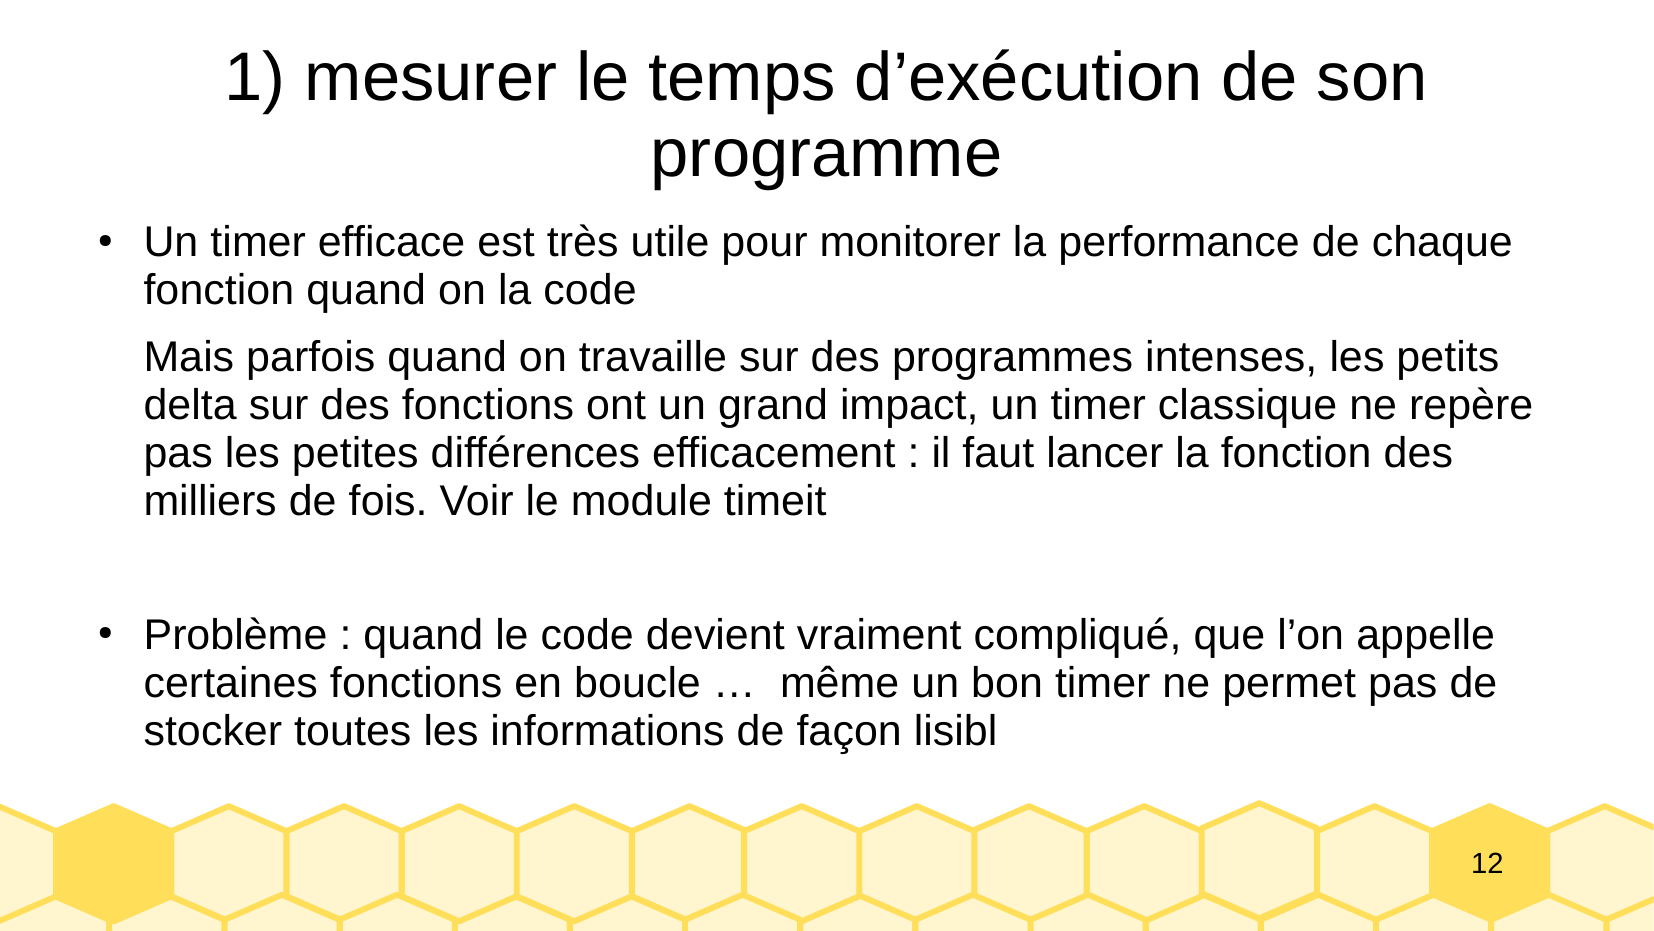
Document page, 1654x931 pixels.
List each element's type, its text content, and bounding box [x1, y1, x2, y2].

list Un timer efficace est très utile pour monitorer la performance de chaque fonction quand on la code Mais parfois quand on travaille sur des programmes intenses, les petits delta sur des fonctions ont un grand impact, un timer classique ne repère pas les petites différences efficacement : il faut lancer la fonction des milliers de fois. Voir le module timeit Problème : quand le code devient vraiment compliqué, que l’on appelle certaines fonctions en boucle … même un bon timer ne permet pas de stocker toutes les informations de façon lisibl [82, 217, 1571, 758]
title 1) mesurer le temps d’exécution de son programme [82, 37, 1571, 193]
